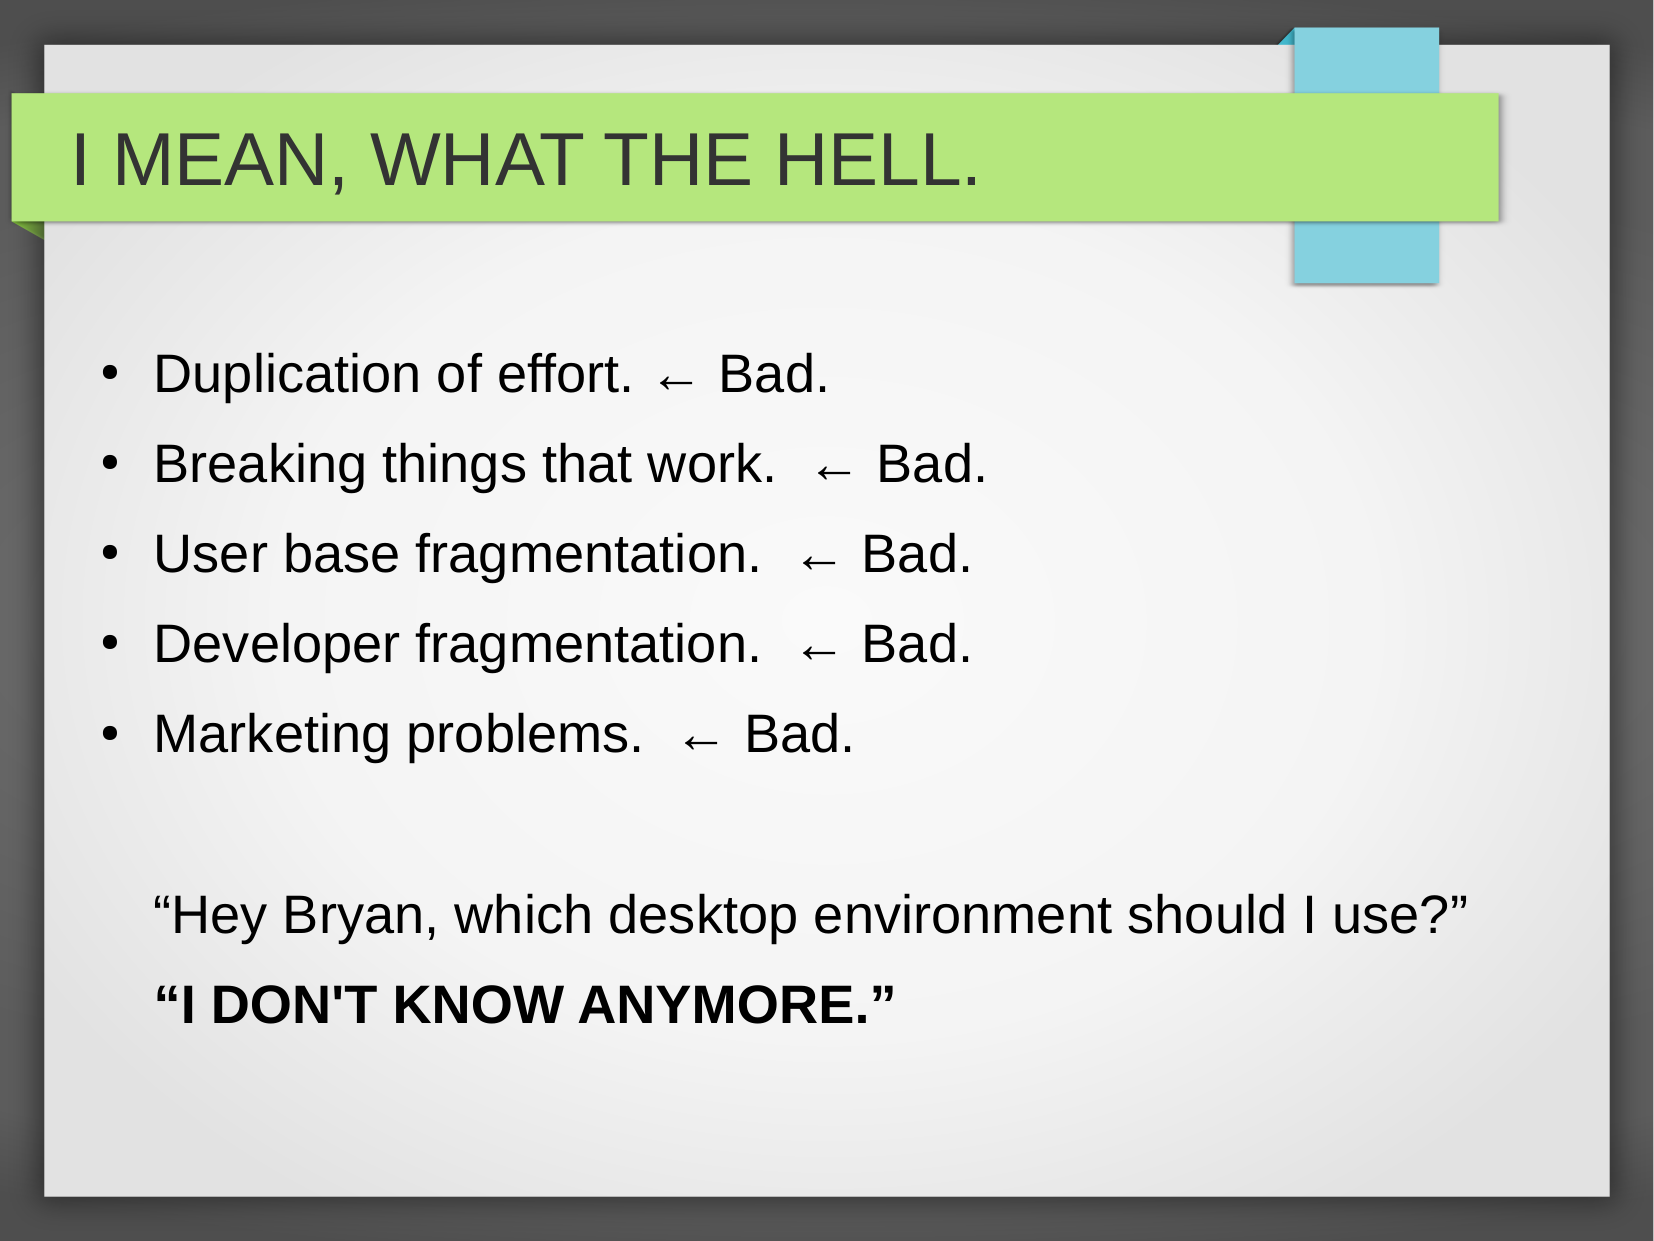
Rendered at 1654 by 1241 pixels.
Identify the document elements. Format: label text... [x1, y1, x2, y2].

title I MEAN, WHAT THE HELL. [70, 106, 1229, 213]
picture [0, 0, 1654, 1241]
list Duplication of effort. ← Bad. Breaking things that work. ← Bad. User base fragmentation. ← Bad. Developer fragmentation. ← Bad. Marketing problems. ← Bad. “Hey Bryan, which desktop environment should I use?” “I DON'T KNOW ANYMORE.” [82, 343, 1538, 1063]
